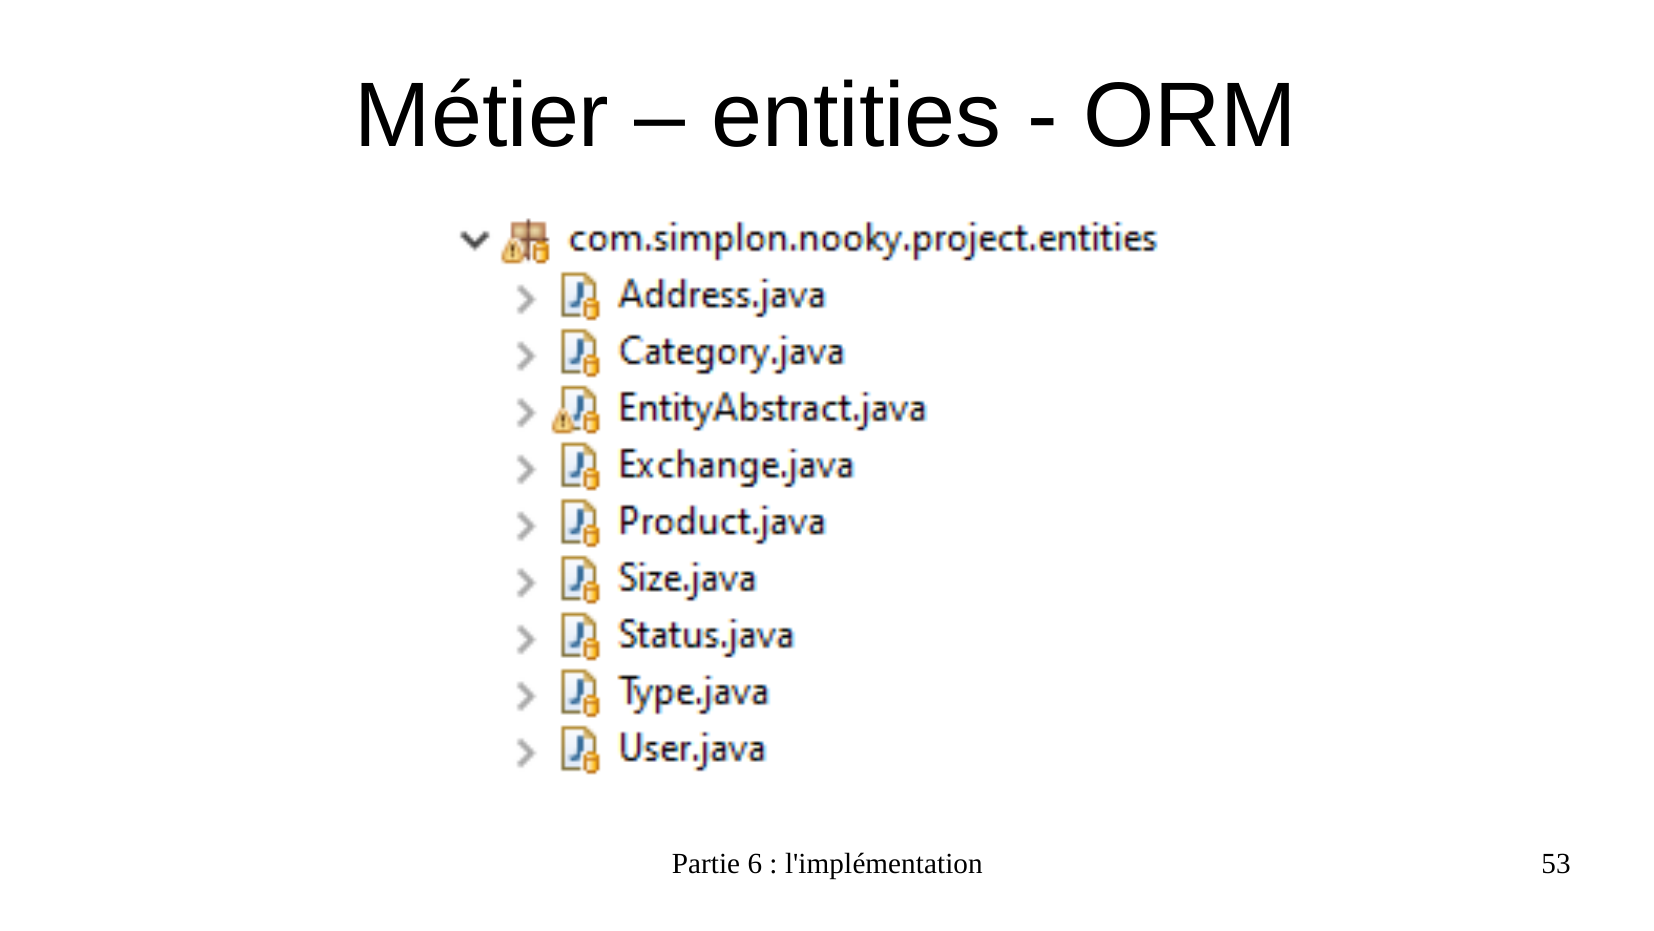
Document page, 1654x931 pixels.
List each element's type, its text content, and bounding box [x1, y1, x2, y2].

picture [383, 217, 1306, 784]
title Métier – entities - ORM [82, 37, 1571, 193]
